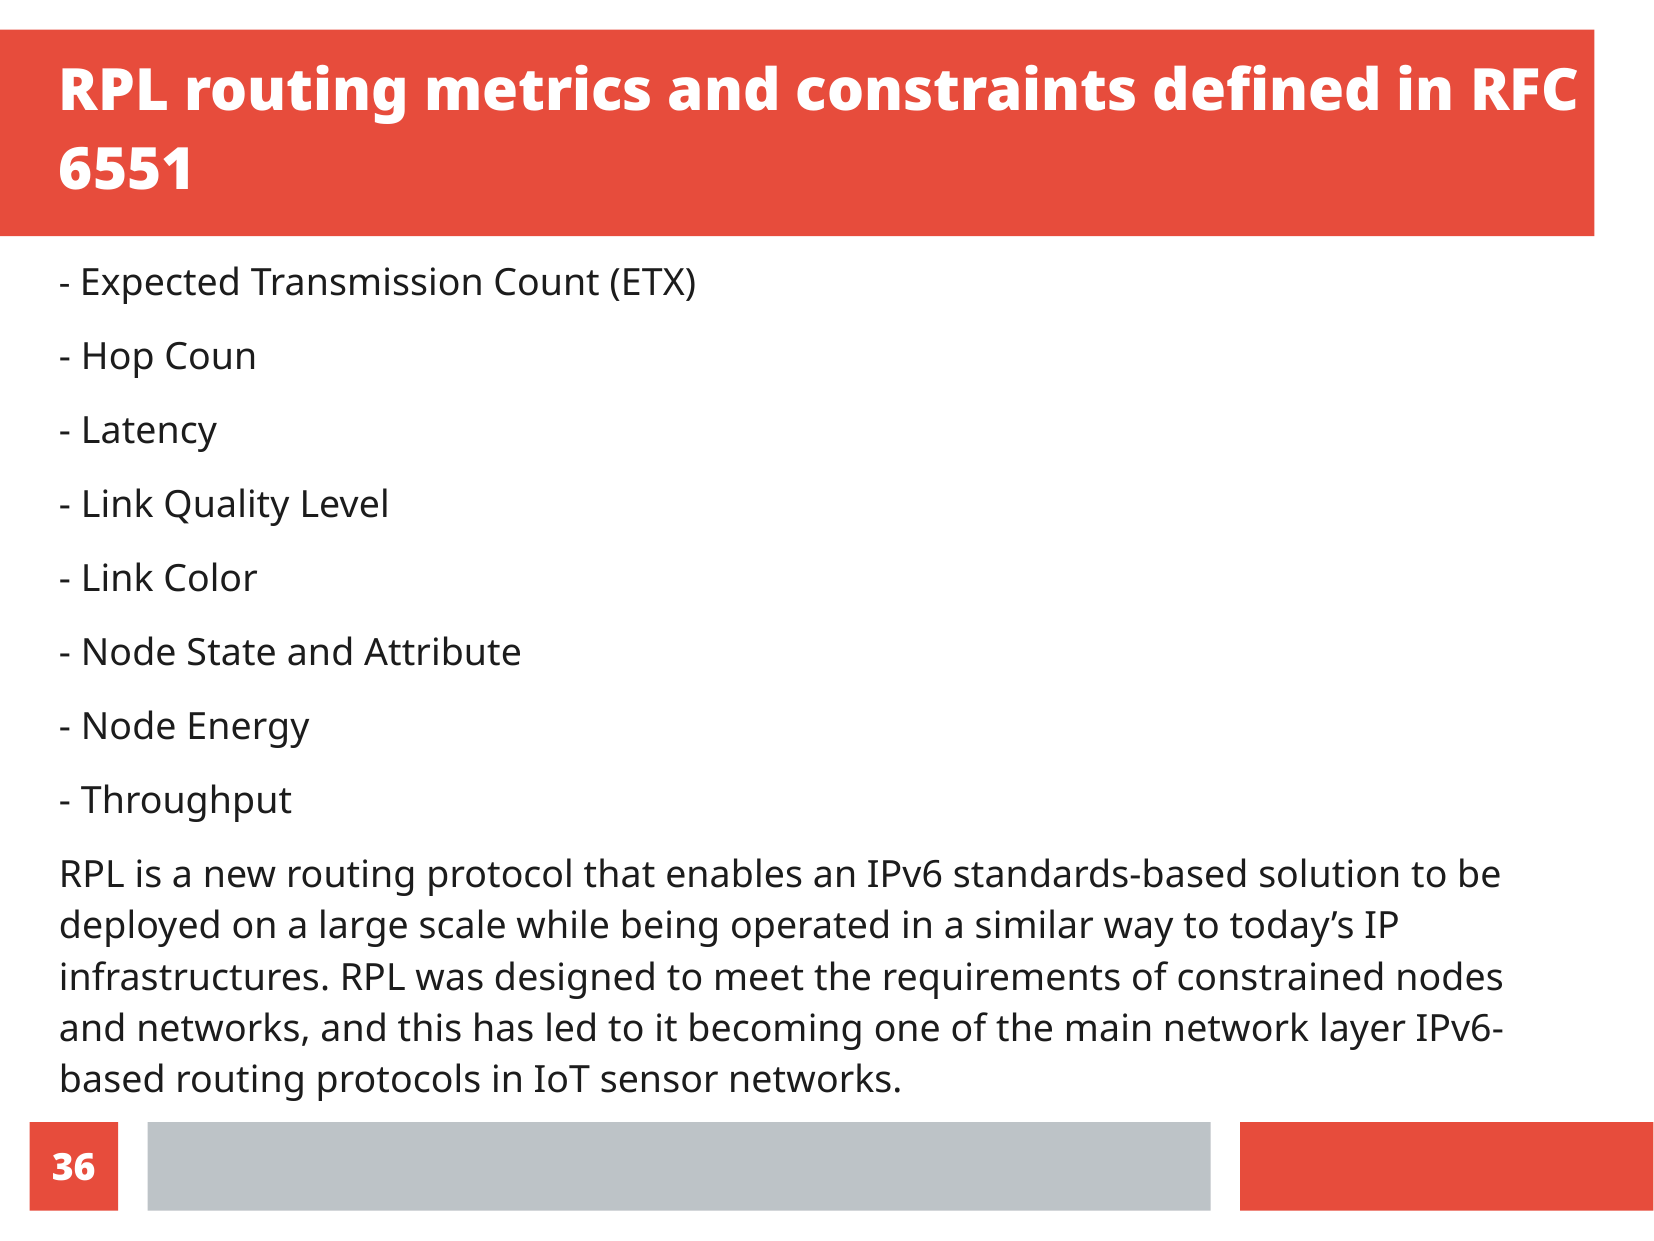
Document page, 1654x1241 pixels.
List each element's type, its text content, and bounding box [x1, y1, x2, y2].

list - Expected Transmission Count (ETX) - Hop Coun - Latency - Link Quality Level - Link Color - Node State and Attribute - Node Energy - Throughput RPL is a new routing protocol that enables an IPv6 standards-based solution to be deployed on a large scale while being operated in a similar way to today’s IP infrastructures. RPL was designed to meet the requirements of constrained nodes and networks, and this has led to it becoming one of the main network layer IPv6-based routing protocols in IoT sensor networks. [59, 255, 1565, 1111]
title RPL routing metrics and constraints defined in RFC 6551 [59, 59, 1595, 207]
